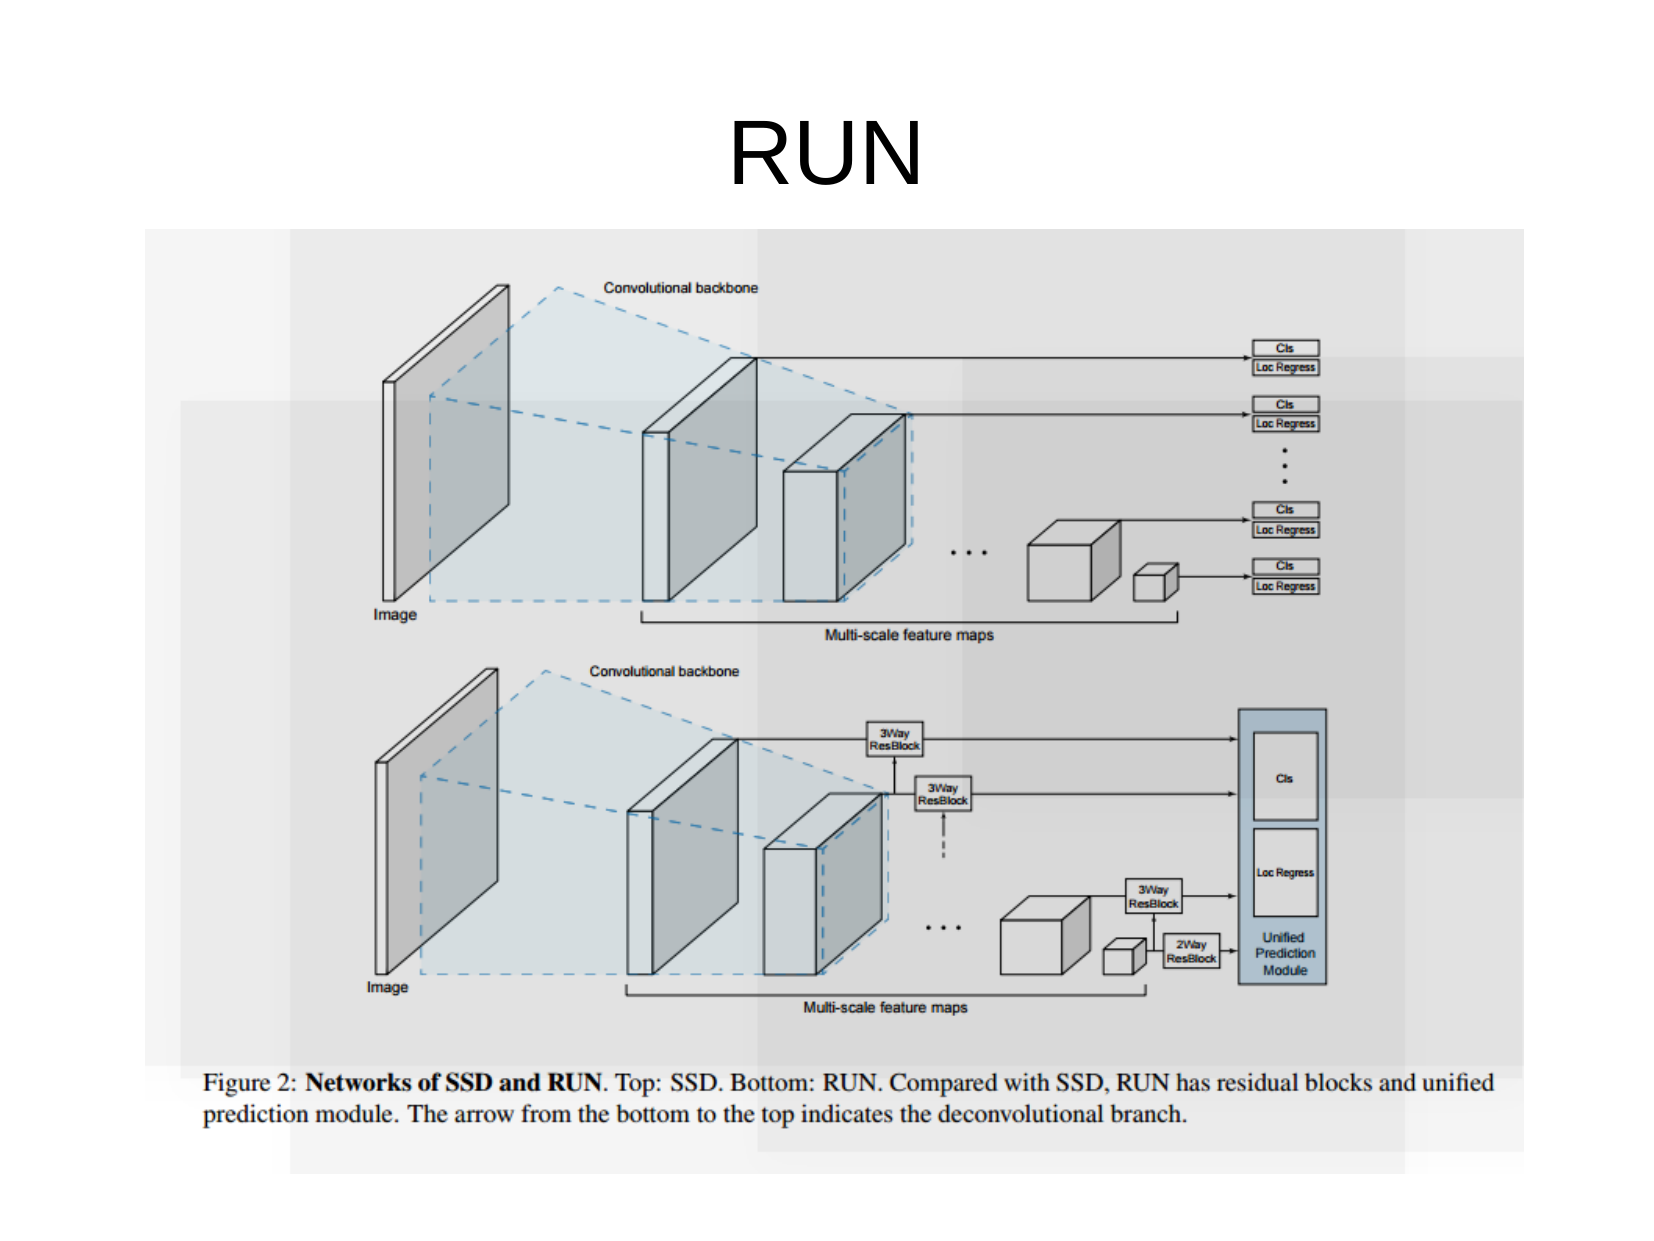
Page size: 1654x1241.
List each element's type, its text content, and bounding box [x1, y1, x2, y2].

picture [145, 229, 1524, 1174]
title RUN [82, 49, 1571, 257]
